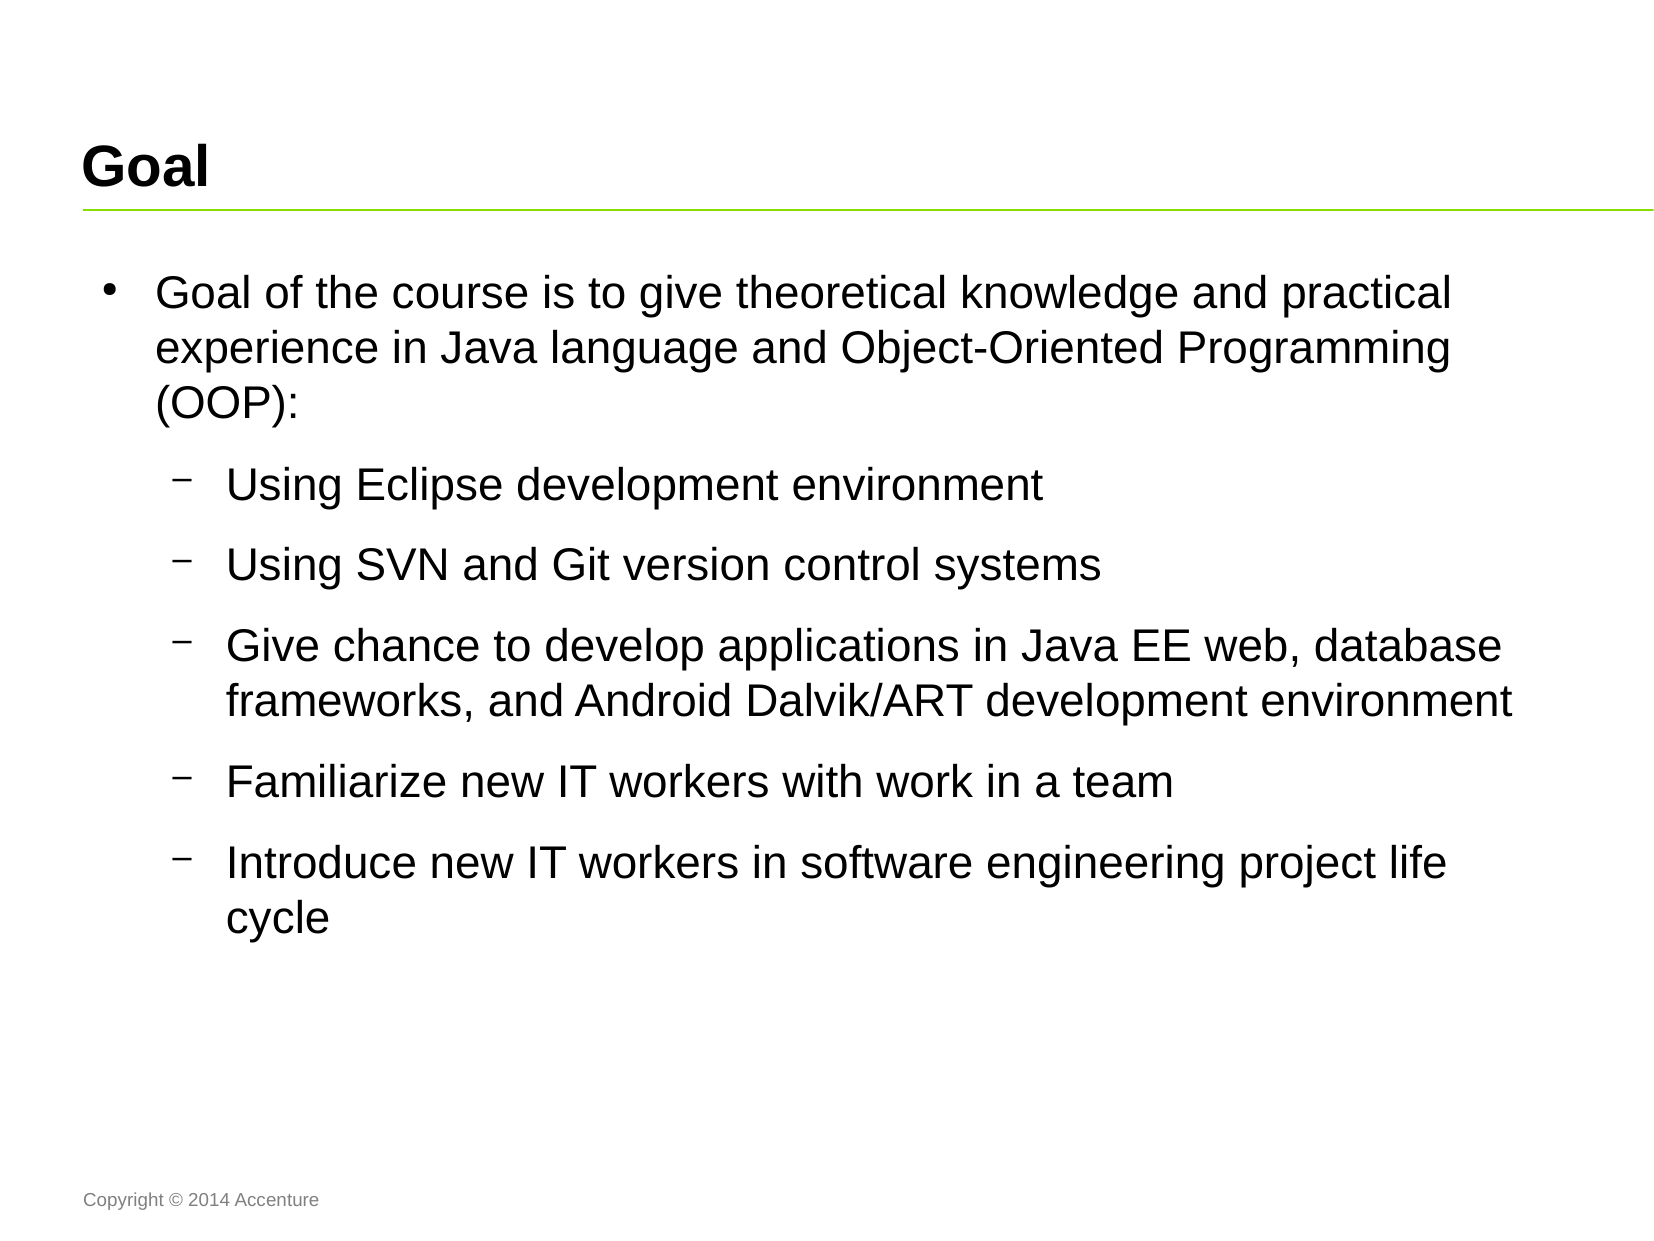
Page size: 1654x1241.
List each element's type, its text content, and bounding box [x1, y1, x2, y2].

list Goal of the course is to give theoretical knowledge and practical experience in Java language and Object-Oriented Programming (OOP): Using Eclipse development environment Using SVN and Git version control systems Give chance to develop applications in Java EE web, database frameworks, and Android Dalvik/ART development environment Familiarize new IT workers with work in a team Introduce new IT workers in software engineering project life cycle [84, 255, 1573, 1166]
title Goal [81, 56, 1654, 199]
